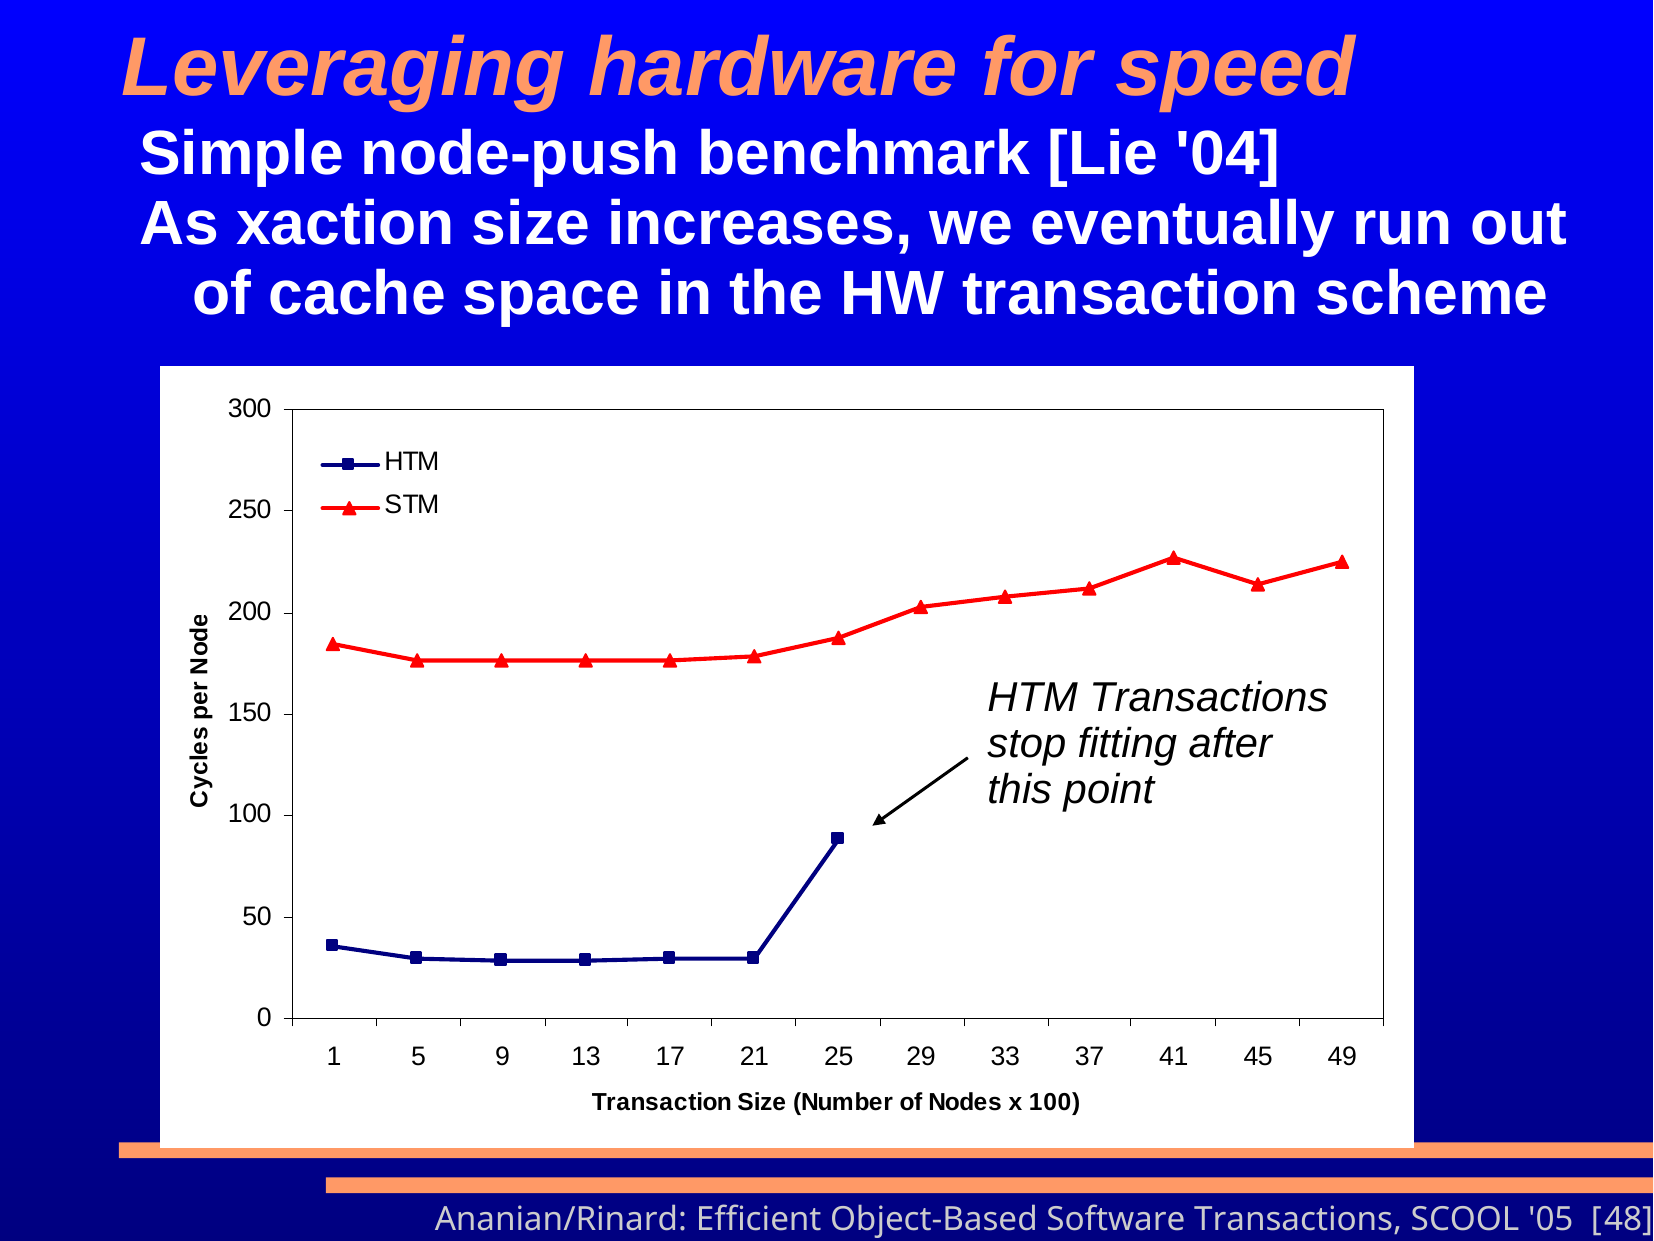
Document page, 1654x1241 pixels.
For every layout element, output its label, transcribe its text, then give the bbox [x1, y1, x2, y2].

text_box HTM Transactions stop fitting after this point [972, 665, 1348, 840]
chart [149, 356, 1425, 1157]
list Simple node-push benchmark [Lie '04] As xaction size increases, we eventually run out of cache space in the HW transaction scheme [121, 118, 1640, 378]
title Leveraging hardware for speed [121, 0, 1534, 118]
